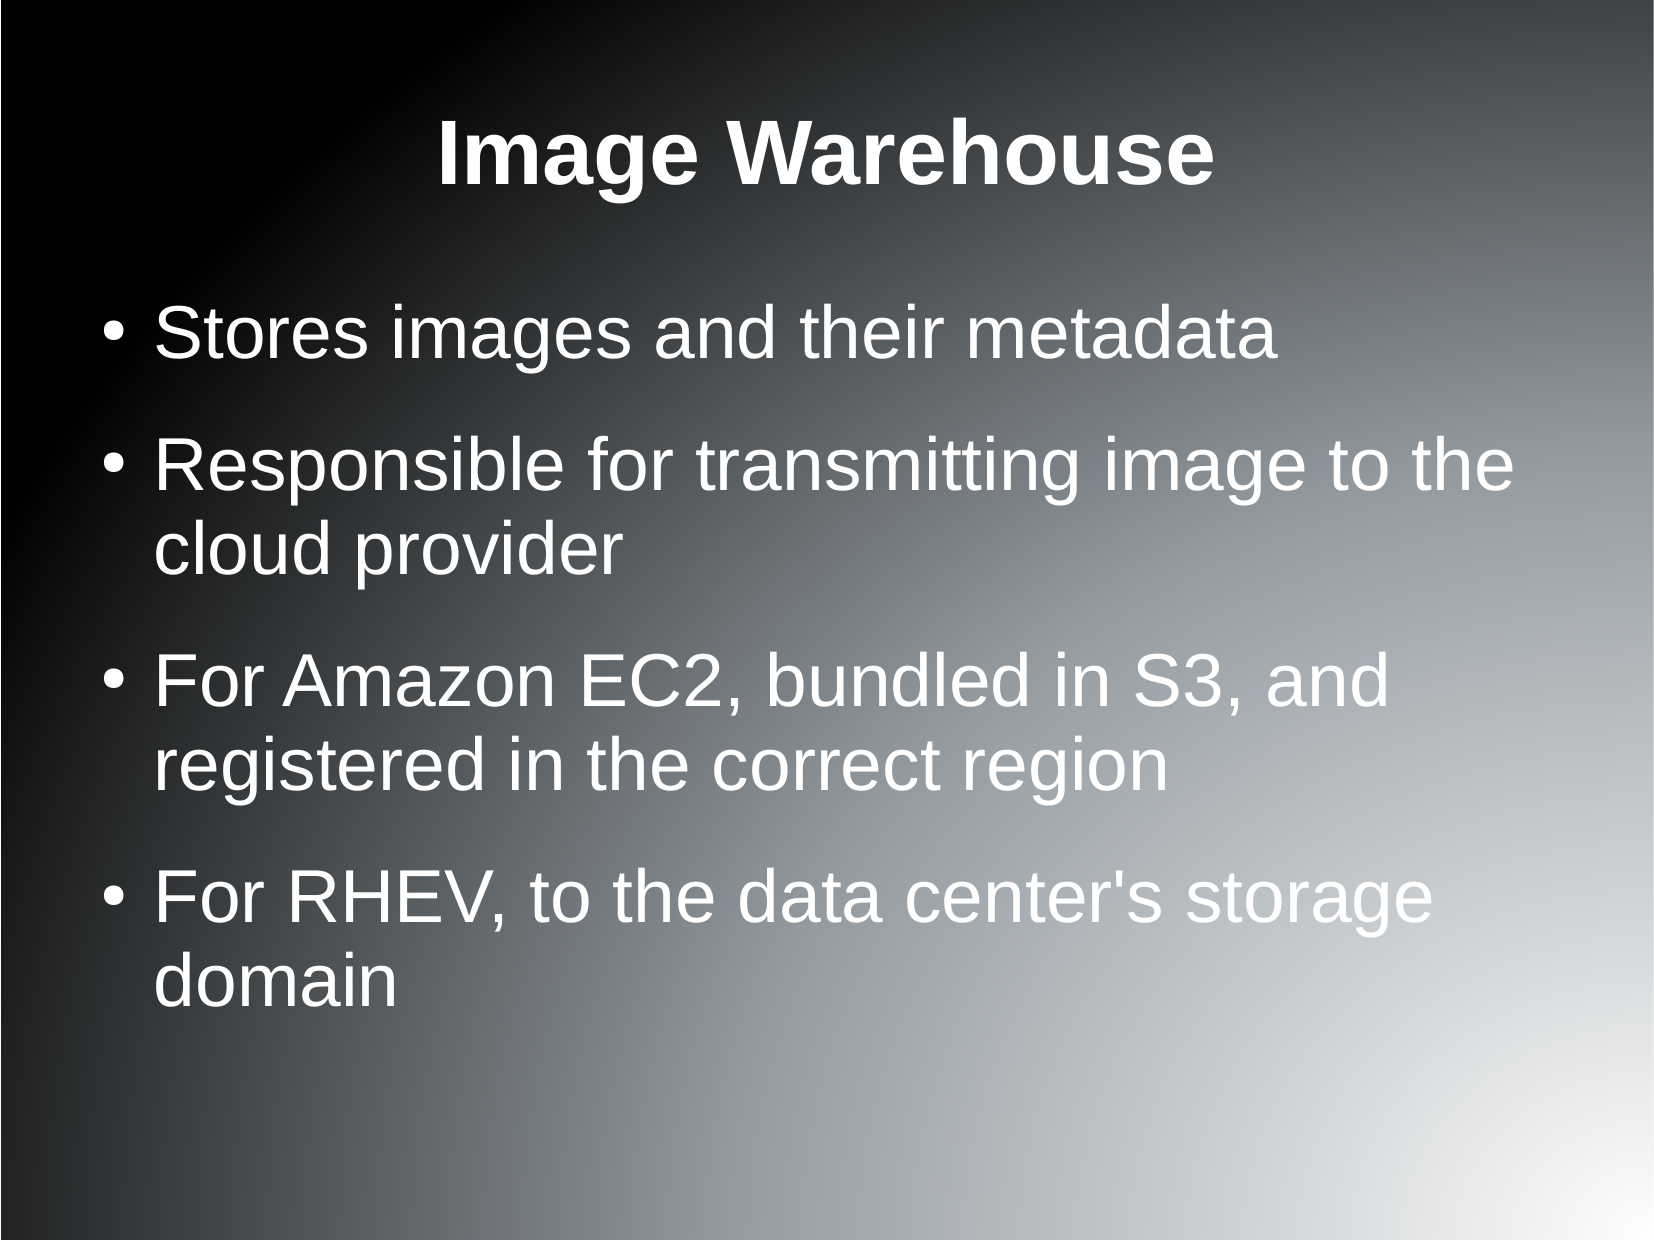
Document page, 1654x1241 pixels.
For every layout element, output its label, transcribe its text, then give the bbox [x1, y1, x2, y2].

picture [1, 0, 1654, 1240]
title Image Warehouse [82, 49, 1571, 257]
list Stores images and their metadata Responsible for transmitting image to the cloud provider For Amazon EC2, bundled in S3, and registered in the correct region For RHEV, to the data center's storage domain [82, 290, 1571, 1241]
